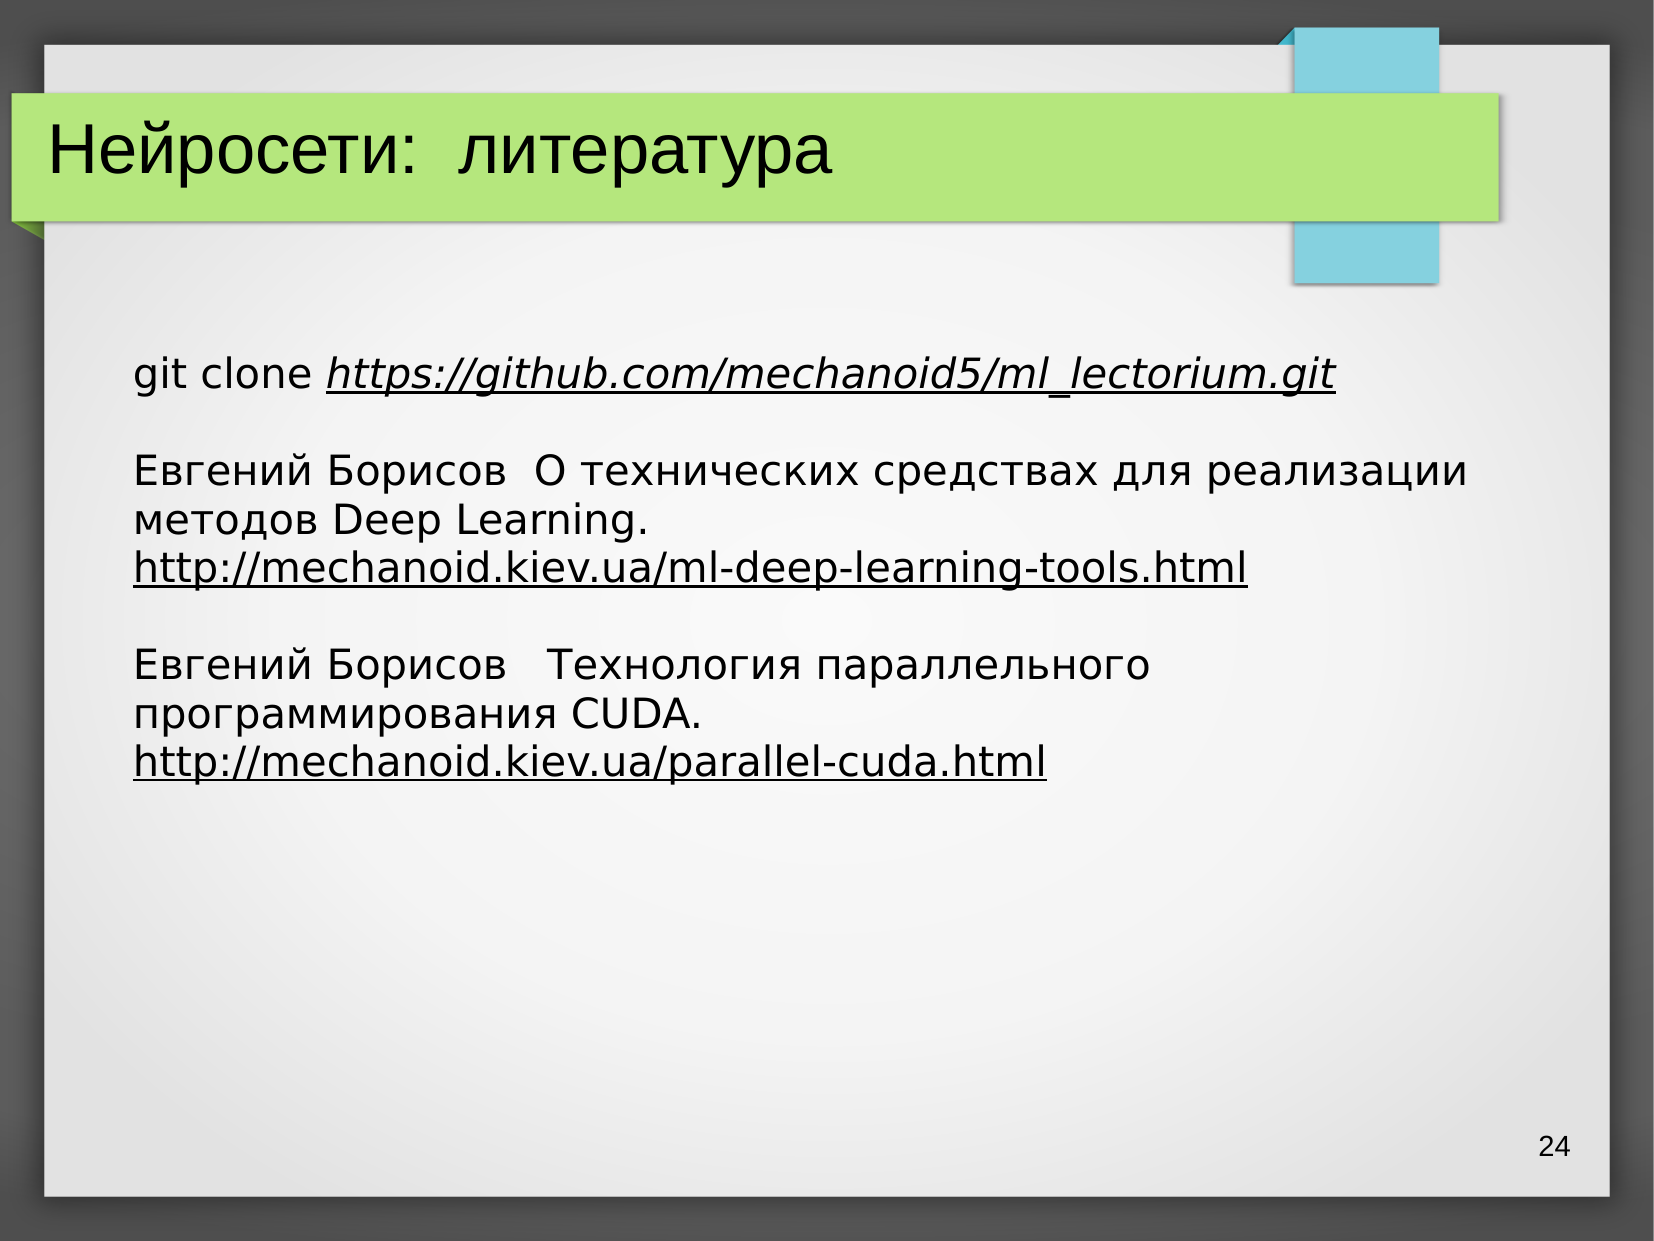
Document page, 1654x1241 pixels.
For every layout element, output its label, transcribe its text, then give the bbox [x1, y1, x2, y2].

text_box git clone https://github.com/mechanoid5/ml_lectorium.git Евгений Борисов О технических средствах для реализации методов Deep Learning. http://mechanoid.kiev.ua/ml-deep-learning-tools.html Евгений Борисов Технология параллельного программирования CUDA. http://mechanoid.kiev.ua/parallel-cuda.html [118, 342, 1548, 1085]
picture [0, 0, 1654, 1241]
title Нейросети: литература [47, 96, 1536, 201]
